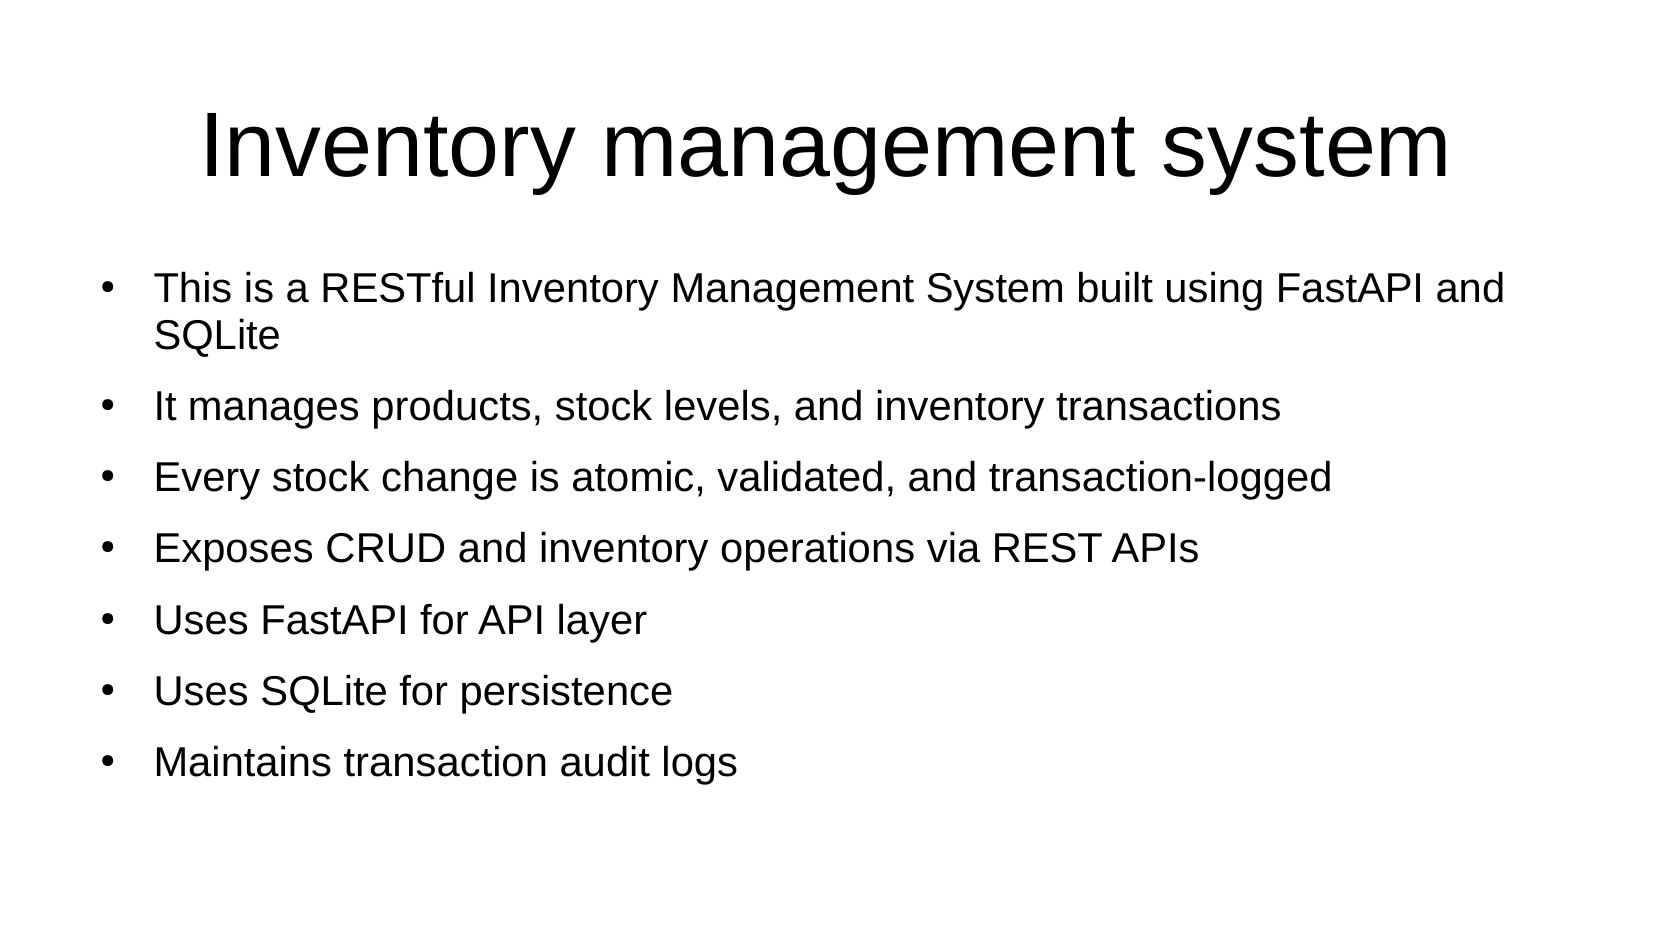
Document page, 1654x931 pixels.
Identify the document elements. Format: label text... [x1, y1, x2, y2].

list This is a RESTful Inventory Management System built using FastAPI and SQLite It manages products, stock levels, and inventory transactions Every stock change is atomic, validated, and transaction-logged Exposes CRUD and inventory operations via REST APIs Uses FastAPI for API layer Uses SQLite for persistence Maintains transaction audit logs [82, 264, 1571, 805]
title Inventory management system [82, 66, 1571, 222]
